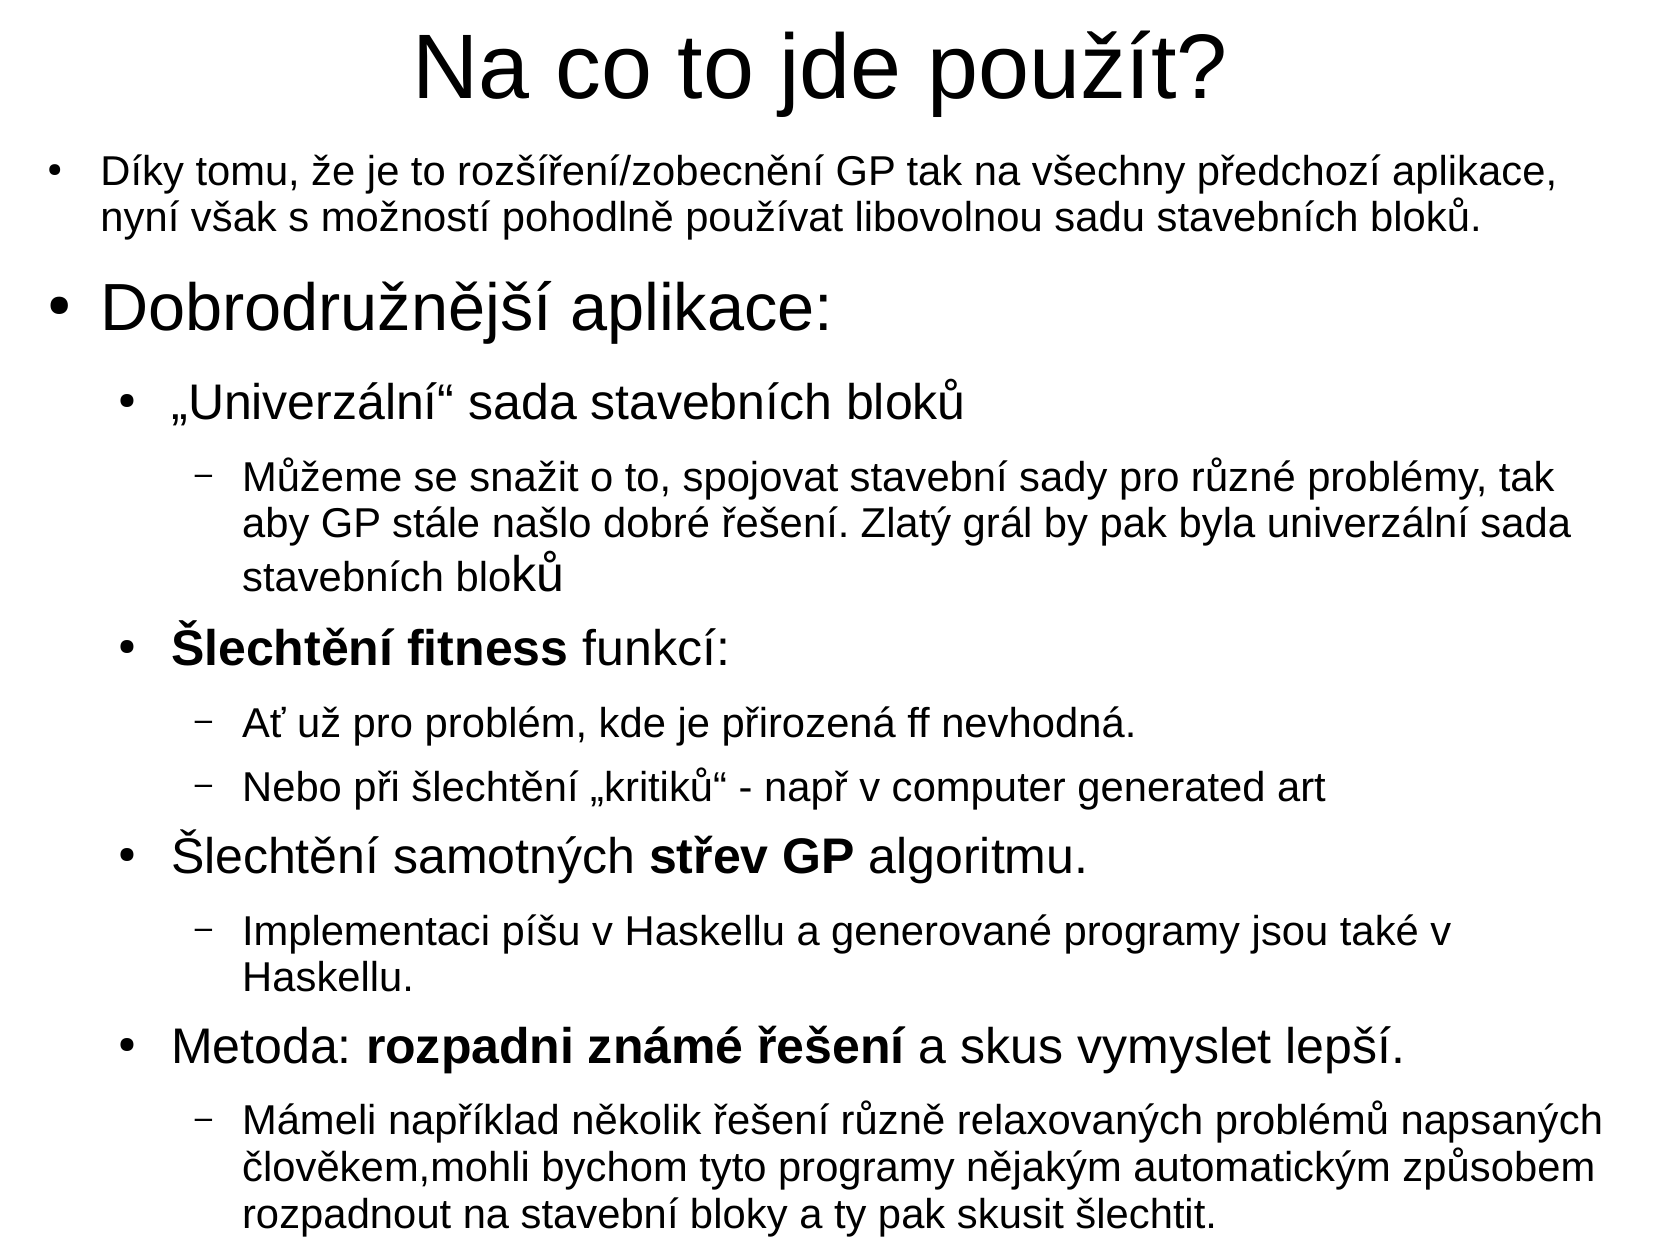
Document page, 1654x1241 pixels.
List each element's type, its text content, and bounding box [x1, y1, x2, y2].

list Díky tomu, že je to rozšíření/zobecnění GP tak na všechny předchozí aplikace, nyní však s možností pohodlně používat libovolnou sadu stavebních bloků. Dobrodružnější aplikace: „Univerzální“ sada stavebních bloků Můžeme se snažit o to, spojovat stavební sady pro různé problémy, tak aby GP stále našlo dobré řešení. Zlatý grál by pak byla univerzální sada stavebních bloků Šlechtění fitness funkcí: Ať už pro problém, kde je přirozená ff nevhodná. Nebo při šlechtění „kritiků“ - např v computer generated art Šlechtění samotných střev GP algoritmu. Implementaci píšu v Haskellu a generované programy jsou také v Haskellu. Metoda: rozpadni známé řešení a skus vymyslet lepší. Mámeli například několik řešení různě relaxovaných problémů napsaných člověkem,mohli bychom tyto programy nějakým automatickým způsobem rozpadnout na stavební bloky a ty pak skusit šlechtit. [29, 147, 1619, 1241]
title Na co to jde použít? [76, 15, 1565, 119]
